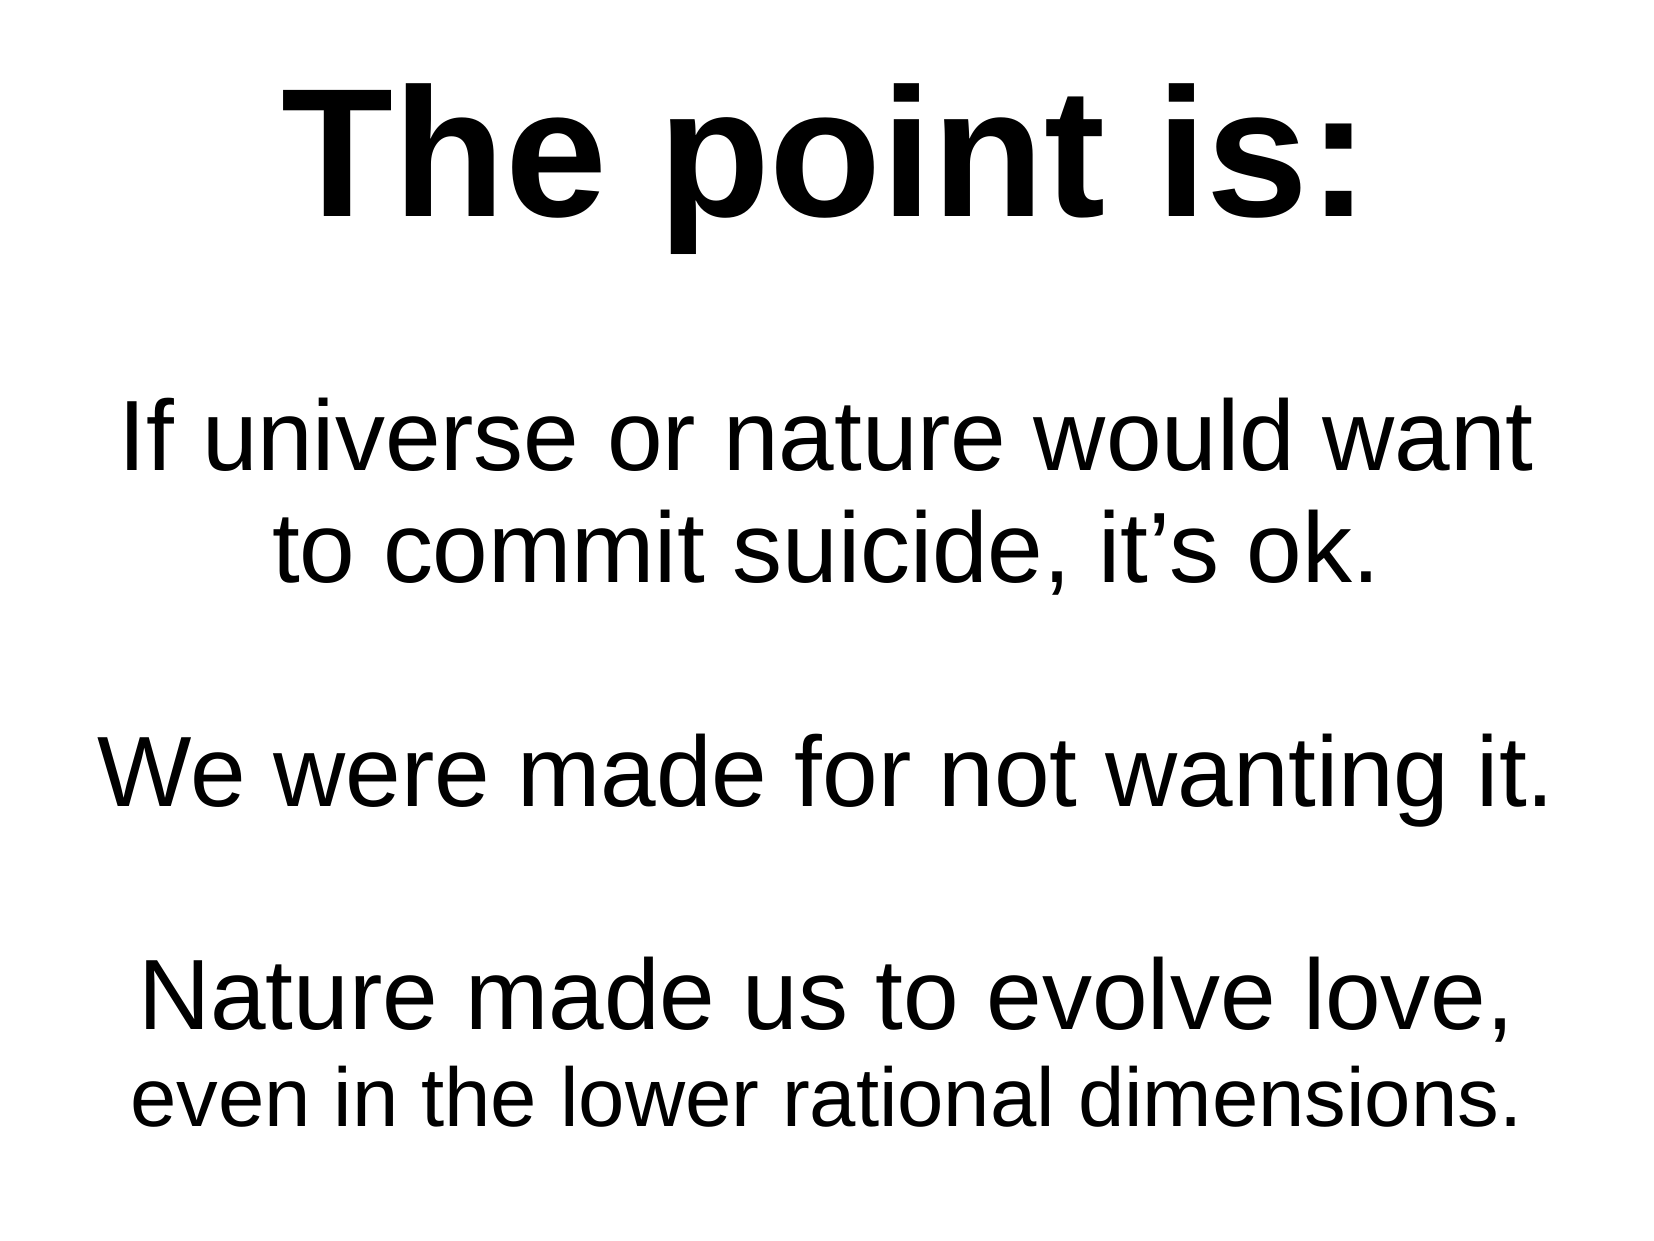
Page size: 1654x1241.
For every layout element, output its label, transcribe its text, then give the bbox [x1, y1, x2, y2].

subtitle If universe or nature would want to commit suicide, it’s ok. We were made for not wanting it. Nature made us to evolve love, even in the lower rational dimensions. [82, 0, 1571, 1241]
